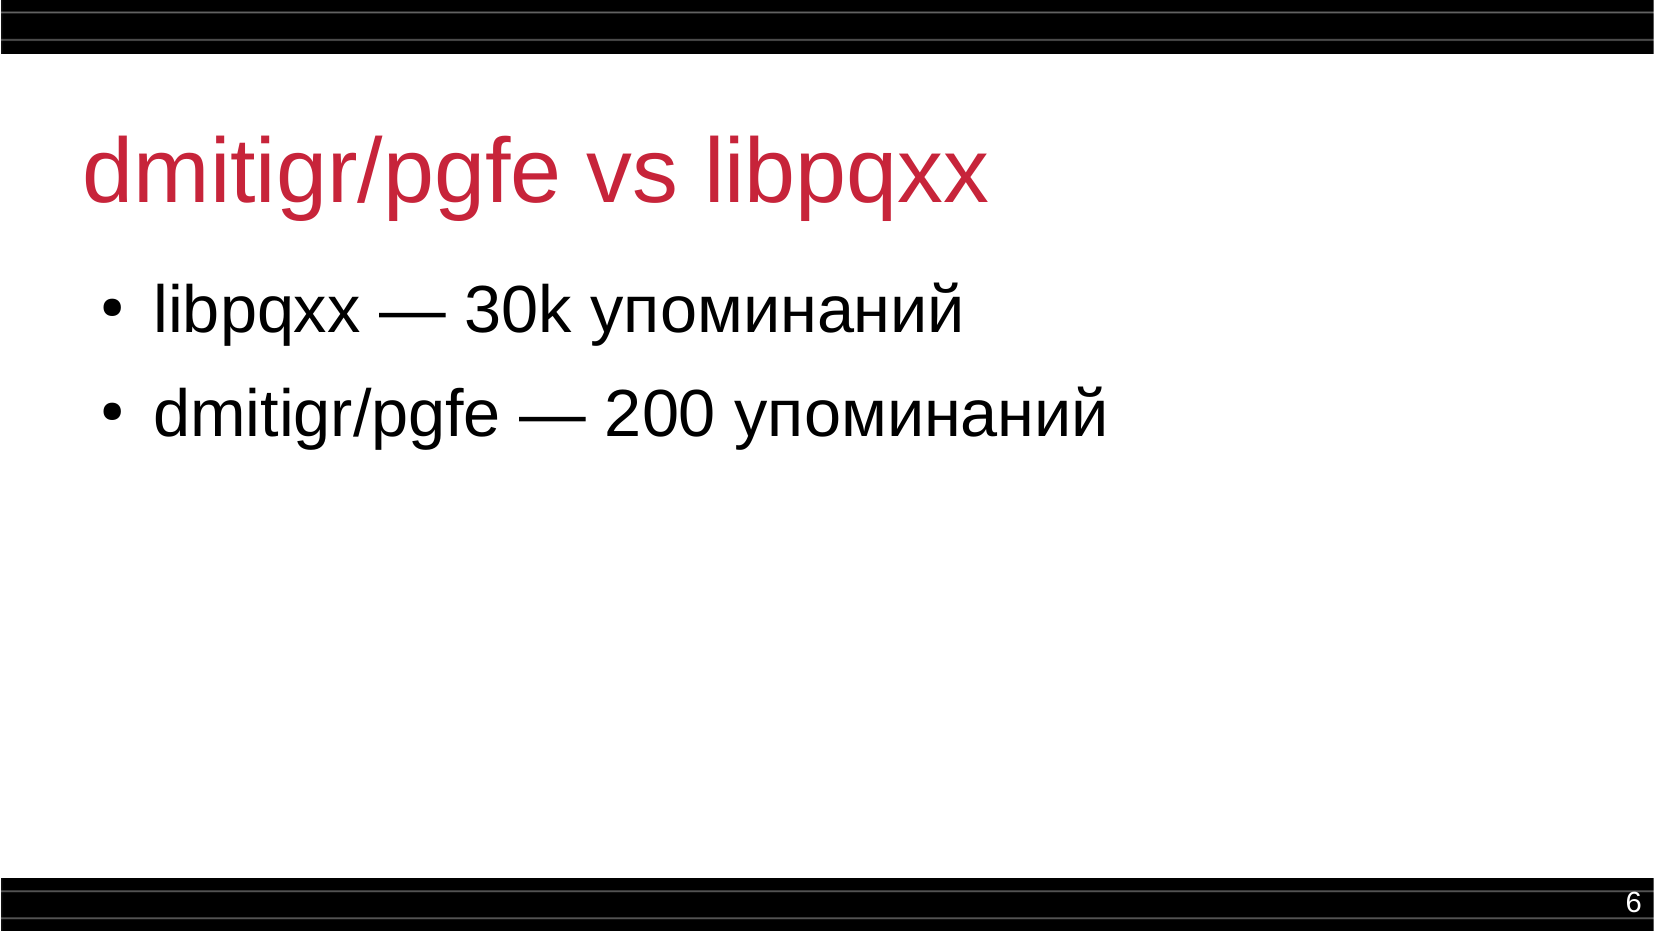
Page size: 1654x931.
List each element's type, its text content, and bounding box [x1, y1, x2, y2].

title dmitigr/pgfe vs libpqxx [82, 92, 1571, 249]
list libpqxx — 30k упоминаний dmitigr/pgfe — 200 упоминаний [82, 271, 1571, 758]
picture [1, 0, 1654, 54]
picture [1, 878, 1654, 931]
